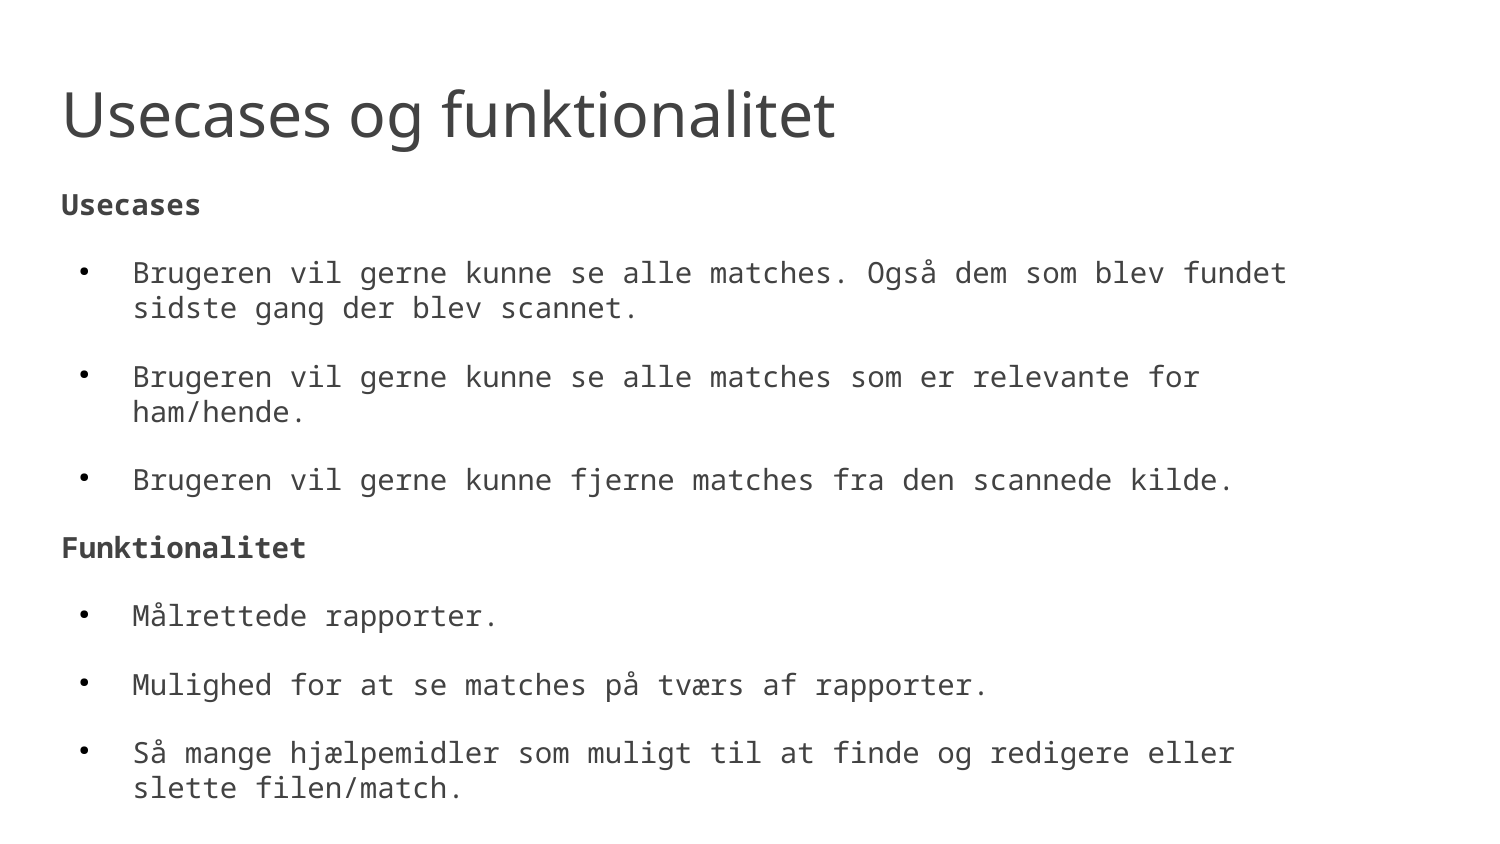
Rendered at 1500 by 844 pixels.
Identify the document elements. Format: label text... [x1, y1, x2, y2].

list Usecases Brugeren vil gerne kunne se alle matches. Også dem som blev fundet sidste gang der blev scannet. Brugeren vil gerne kunne se alle matches som er relevante for ham/hende. Brugeren vil gerne kunne fjerne matches fra den scannede kilde. Funktionalitet Målrettede rapporter. Mulighed for at se matches på tværs af rapporter. Så mange hjælpemidler som muligt til at finde og redigere eller slette filen/match. [46, 171, 1315, 749]
title Usecases og funktionalitet [46, 55, 1315, 165]
